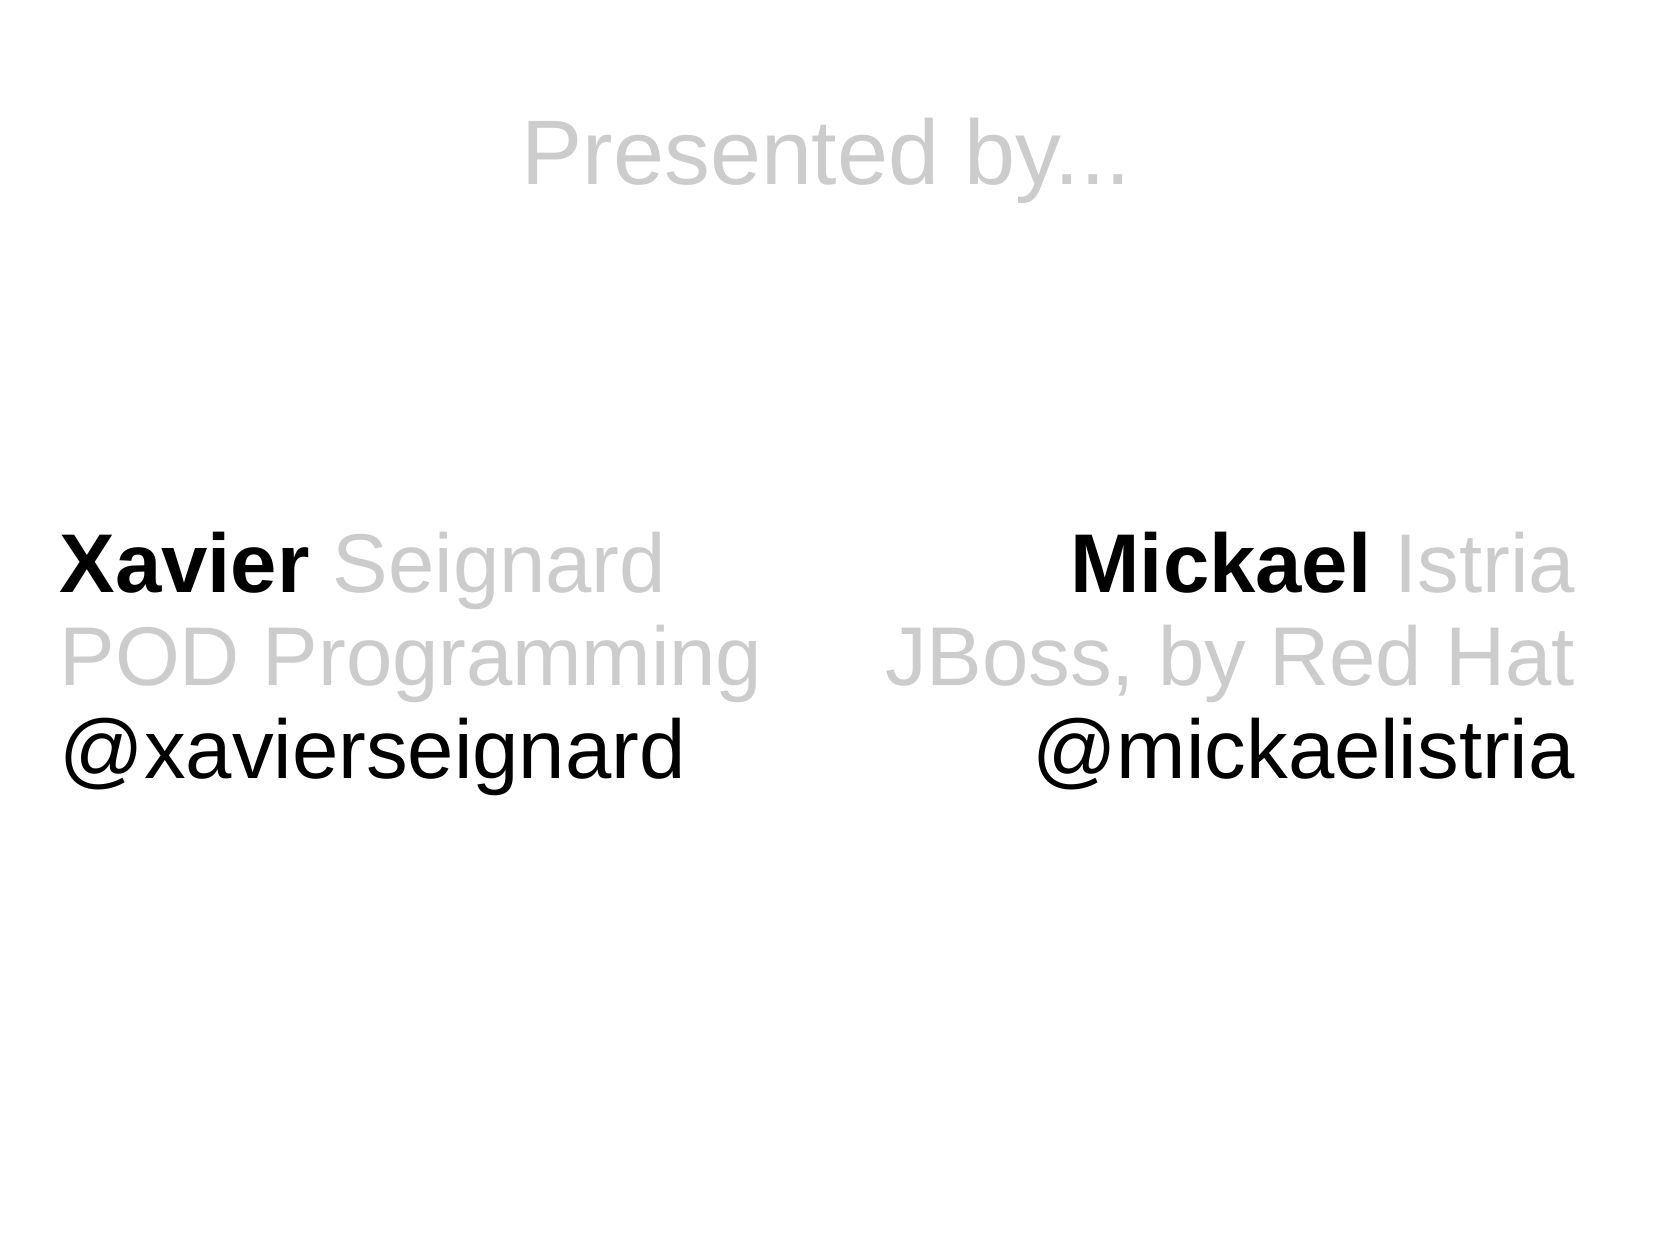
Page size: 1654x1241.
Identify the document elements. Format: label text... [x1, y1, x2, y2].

text_box Mickael Istria JBoss, by Red Hat @mickaelistria [855, 510, 1591, 931]
title Presented by... [82, 49, 1571, 257]
text_box Xavier Seignard POD Programming @xavierseignard [45, 510, 781, 961]
